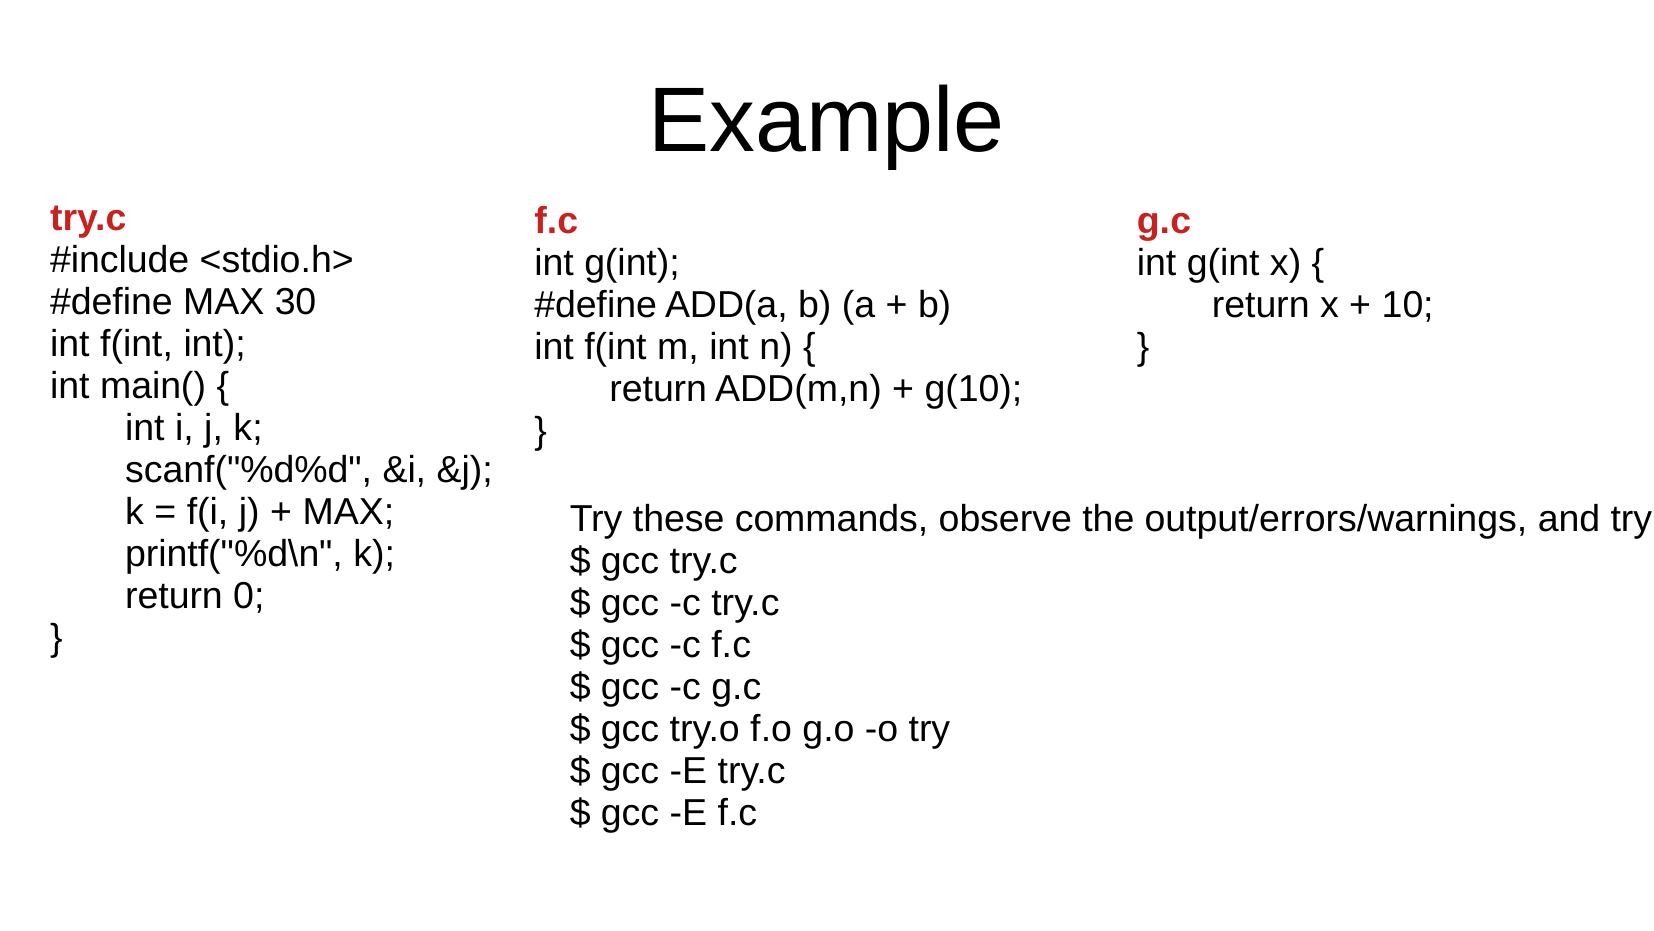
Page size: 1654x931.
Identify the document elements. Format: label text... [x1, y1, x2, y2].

text_box f.c int g(int); #define ADD(a, b) (a + b) int f(int m, int n) { return ADD(m,n) + g(10); } [519, 192, 1075, 502]
text_box Try these commands, observe the output/errors/warnings, and try to understand what is happening $ gcc try.c $ gcc -c try.c $ gcc -c f.c $ gcc -c g.c $ gcc try.o f.o g.o -o try $ gcc -E try.c $ gcc -E f.c [555, 490, 1571, 883]
text_box try.c #include <stdio.h> #define MAX 30 int f(int, int); int main() { int i, j, k; scanf("%d%d", &i, &j); k = f(i, j) + MAX; printf("%d\n", k); return 0; } [35, 188, 532, 750]
text_box g.c int g(int x) { return x + 10; } [1122, 192, 1619, 438]
title Example [82, 37, 1571, 193]
